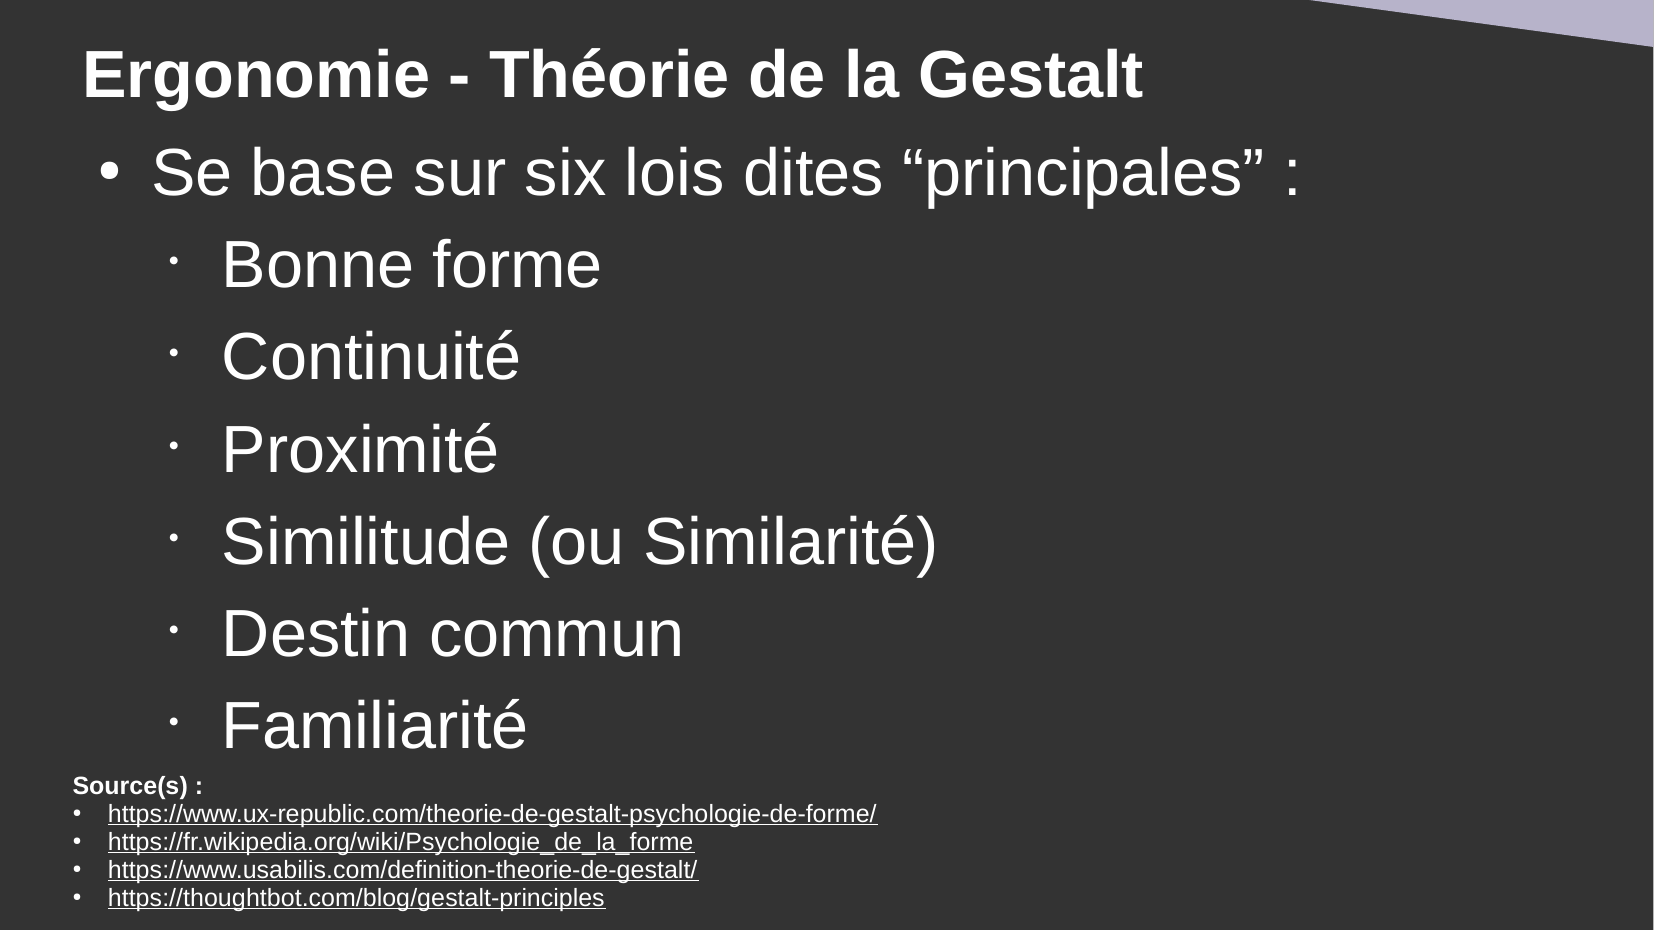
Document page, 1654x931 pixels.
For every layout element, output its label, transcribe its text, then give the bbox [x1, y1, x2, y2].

text_box Source(s) : https://www.ux-republic.com/theorie-de-gestalt-psychologie-de-forme/ https://fr.wikipedia.org/wiki/Psychologie_de_la_forme https://www.usabilis.com/definition-theorie-de-gestalt/ https://thoughtbot.com/blog/gestalt-principles [57, 764, 1543, 919]
list Se base sur six lois dites “principales” : Bonne forme Continuité Proximité Similitude (ou Similarité) Destin commun Familiarité [80, 134, 1620, 803]
title Ergonomie - Théorie de la Gestalt [82, 37, 1571, 114]
text_box [1309, 0, 1654, 48]
